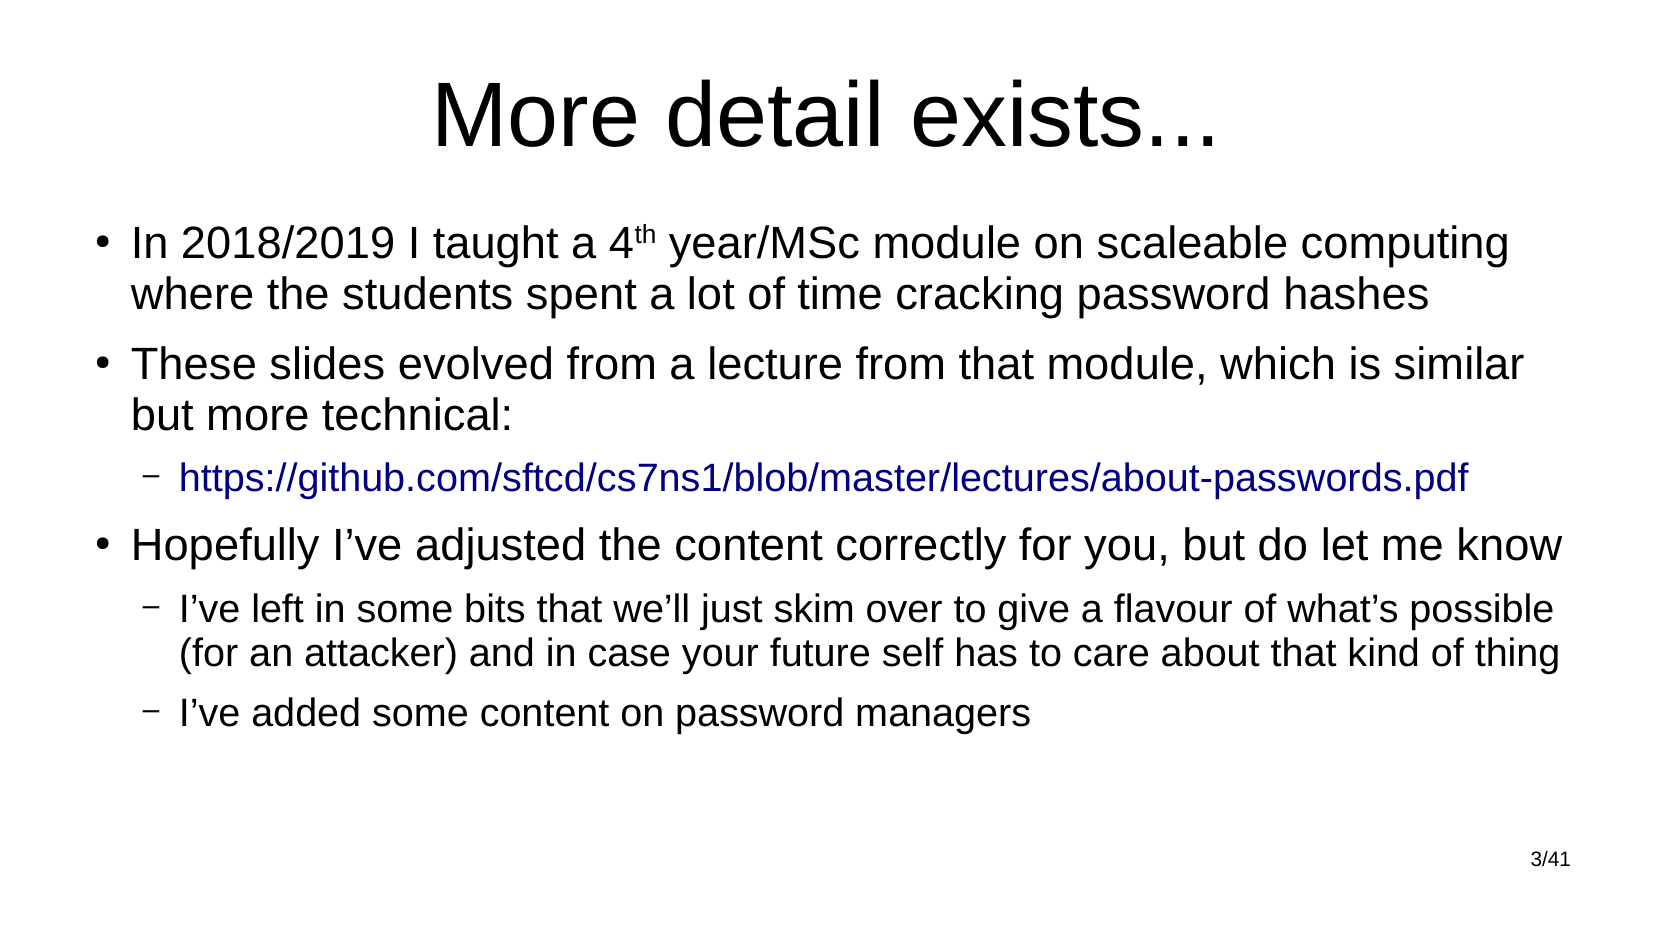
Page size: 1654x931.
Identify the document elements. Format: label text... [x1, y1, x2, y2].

list In 2018/2019 I taught a 4th year/MSc module on scaleable computing where the students spent a lot of time cracking password hashes These slides evolved from a lecture from that module, which is similar but more technical: https://github.com/sftcd/cs7ns1/blob/master/lectures/about-passwords.pdf Hopefully I’ve adjusted the content correctly for you, but do let me know I’ve left in some bits that we’ll just skim over to give a flavour of what’s possible (for an attacker) and in case your future self has to care about that kind of thing I’ve added some content on password managers [82, 217, 1571, 758]
title More detail exists... [82, 37, 1571, 193]
